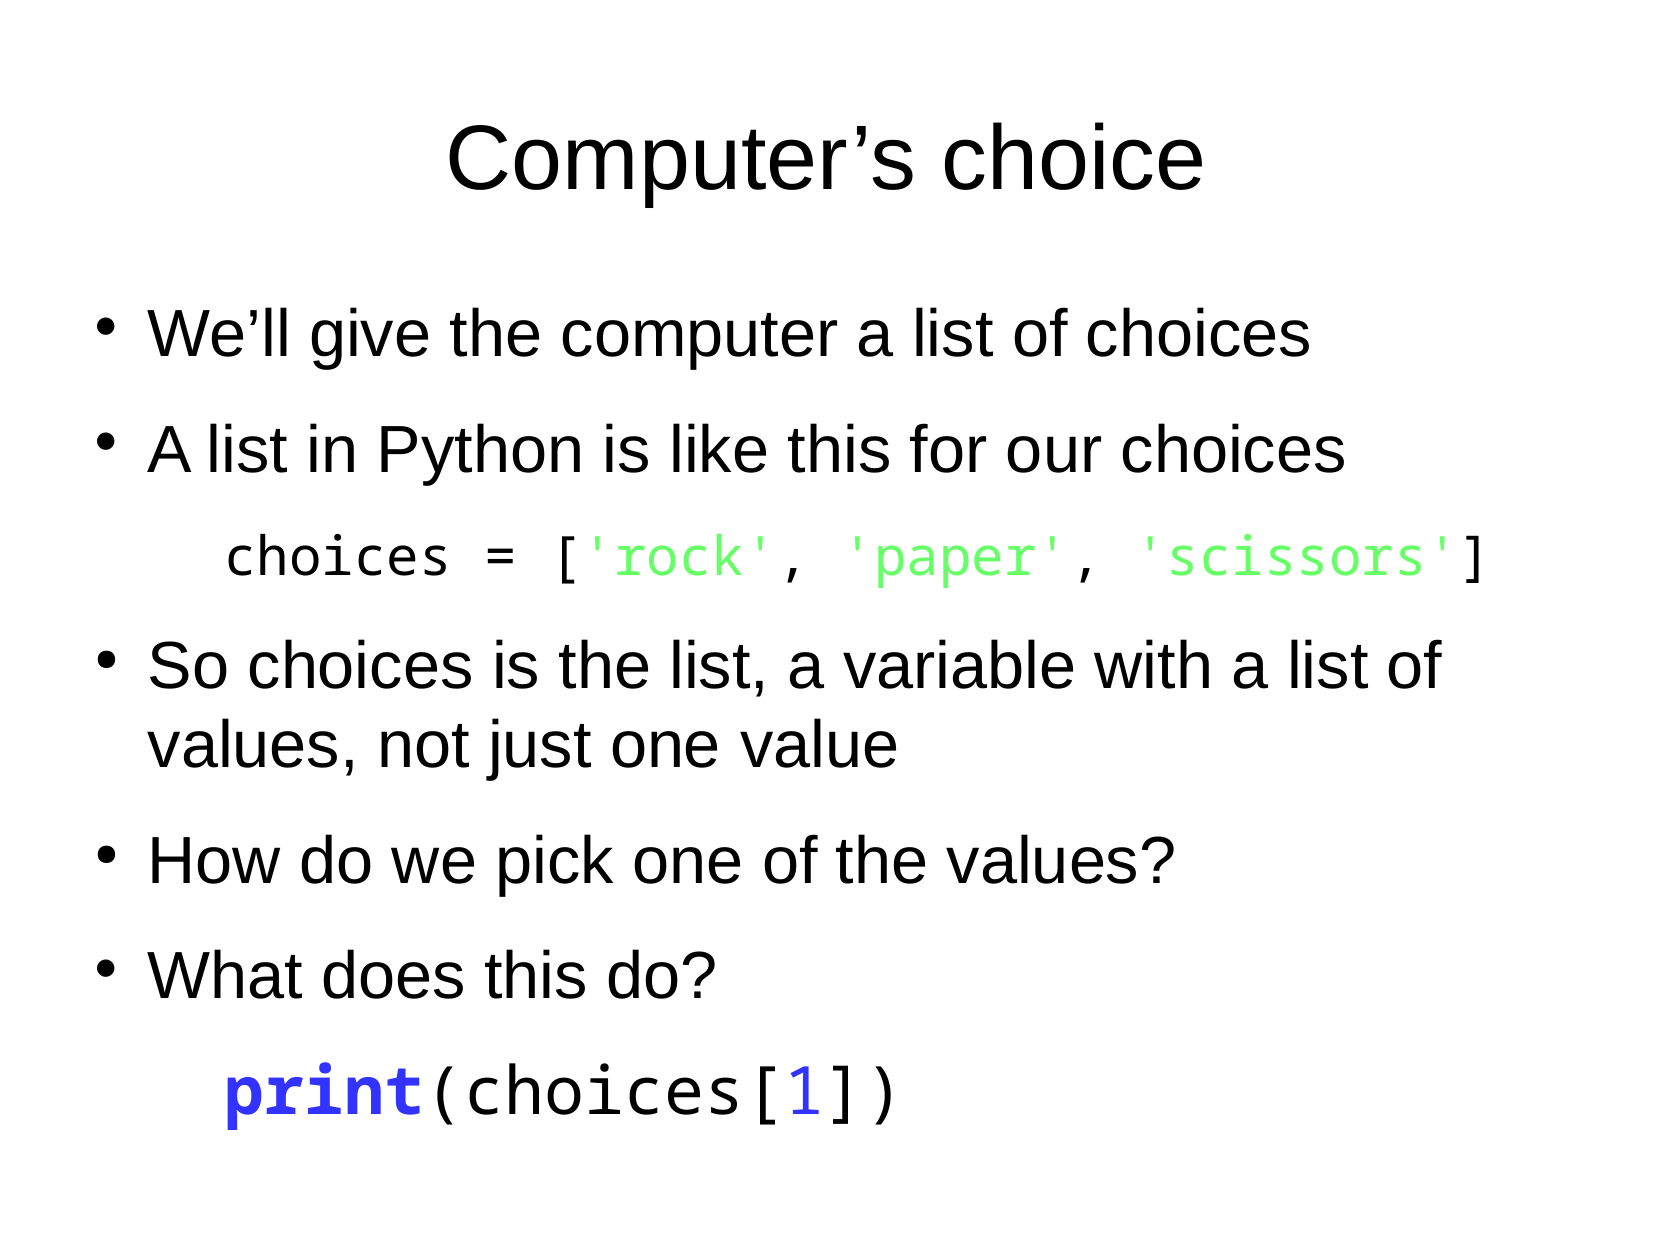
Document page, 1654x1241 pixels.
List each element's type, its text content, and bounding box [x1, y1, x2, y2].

text_box Computer’s choice [82, 49, 1571, 257]
text_box We’ll give the computer a list of choices A list in Python is like this for our choices choices = ['rock', 'paper', 'scissors'] So choices is the list, a variable with a list of values, not just one value How do we pick one of the values? What does this do? print(choices[1]) [76, 290, 1565, 1010]
